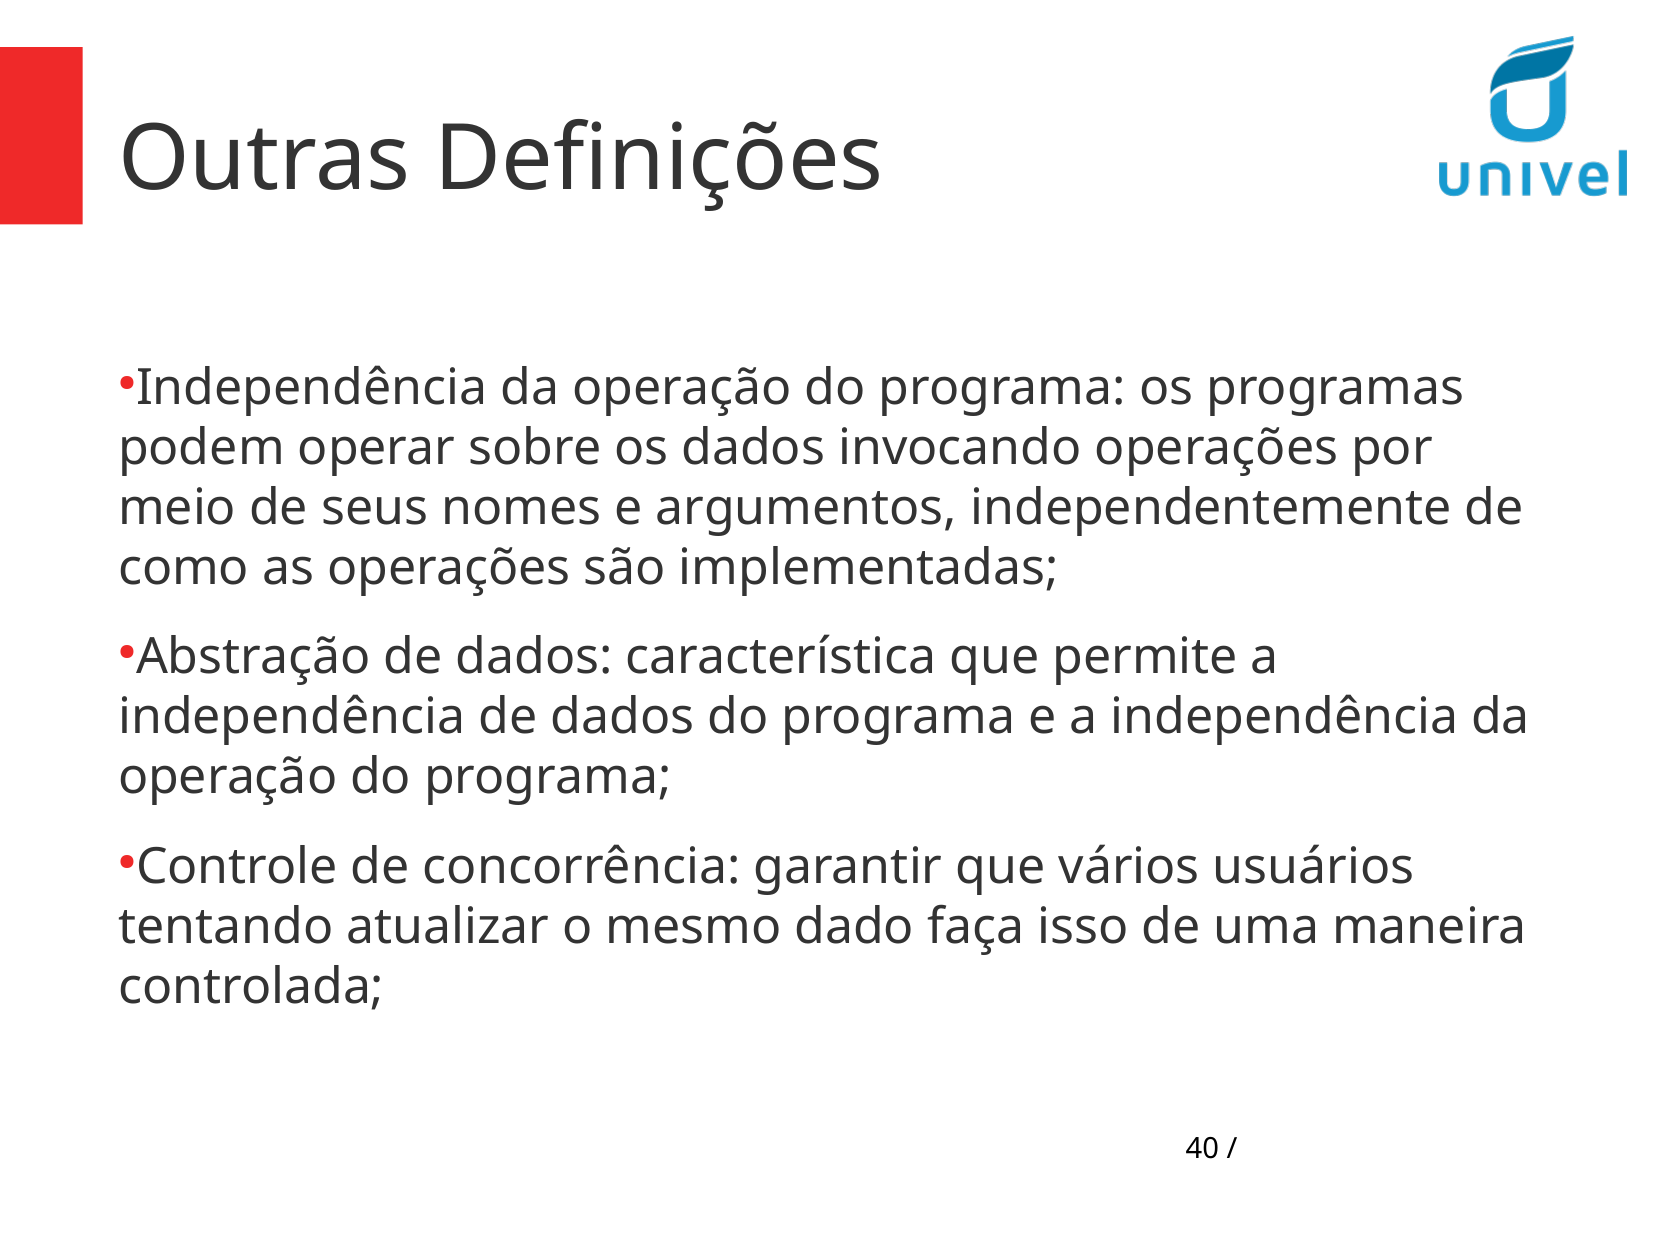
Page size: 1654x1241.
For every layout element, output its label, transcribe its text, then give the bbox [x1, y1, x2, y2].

list Independência da operação do programa: os programas podem operar sobre os dados invocando operações por meio de seus nomes e argumentos, independentemente de como as operações são implementadas; Abstração de dados: característica que permite a independência de dados do programa e a independência da operação do programa; Controle de concorrência: garantir que vários usuários tentando atualizar o mesmo dado faça isso de uma maneira controlada; [118, 354, 1536, 1074]
text_box / [1185, 1129, 1571, 1216]
title Outras Definições [118, 49, 1571, 257]
